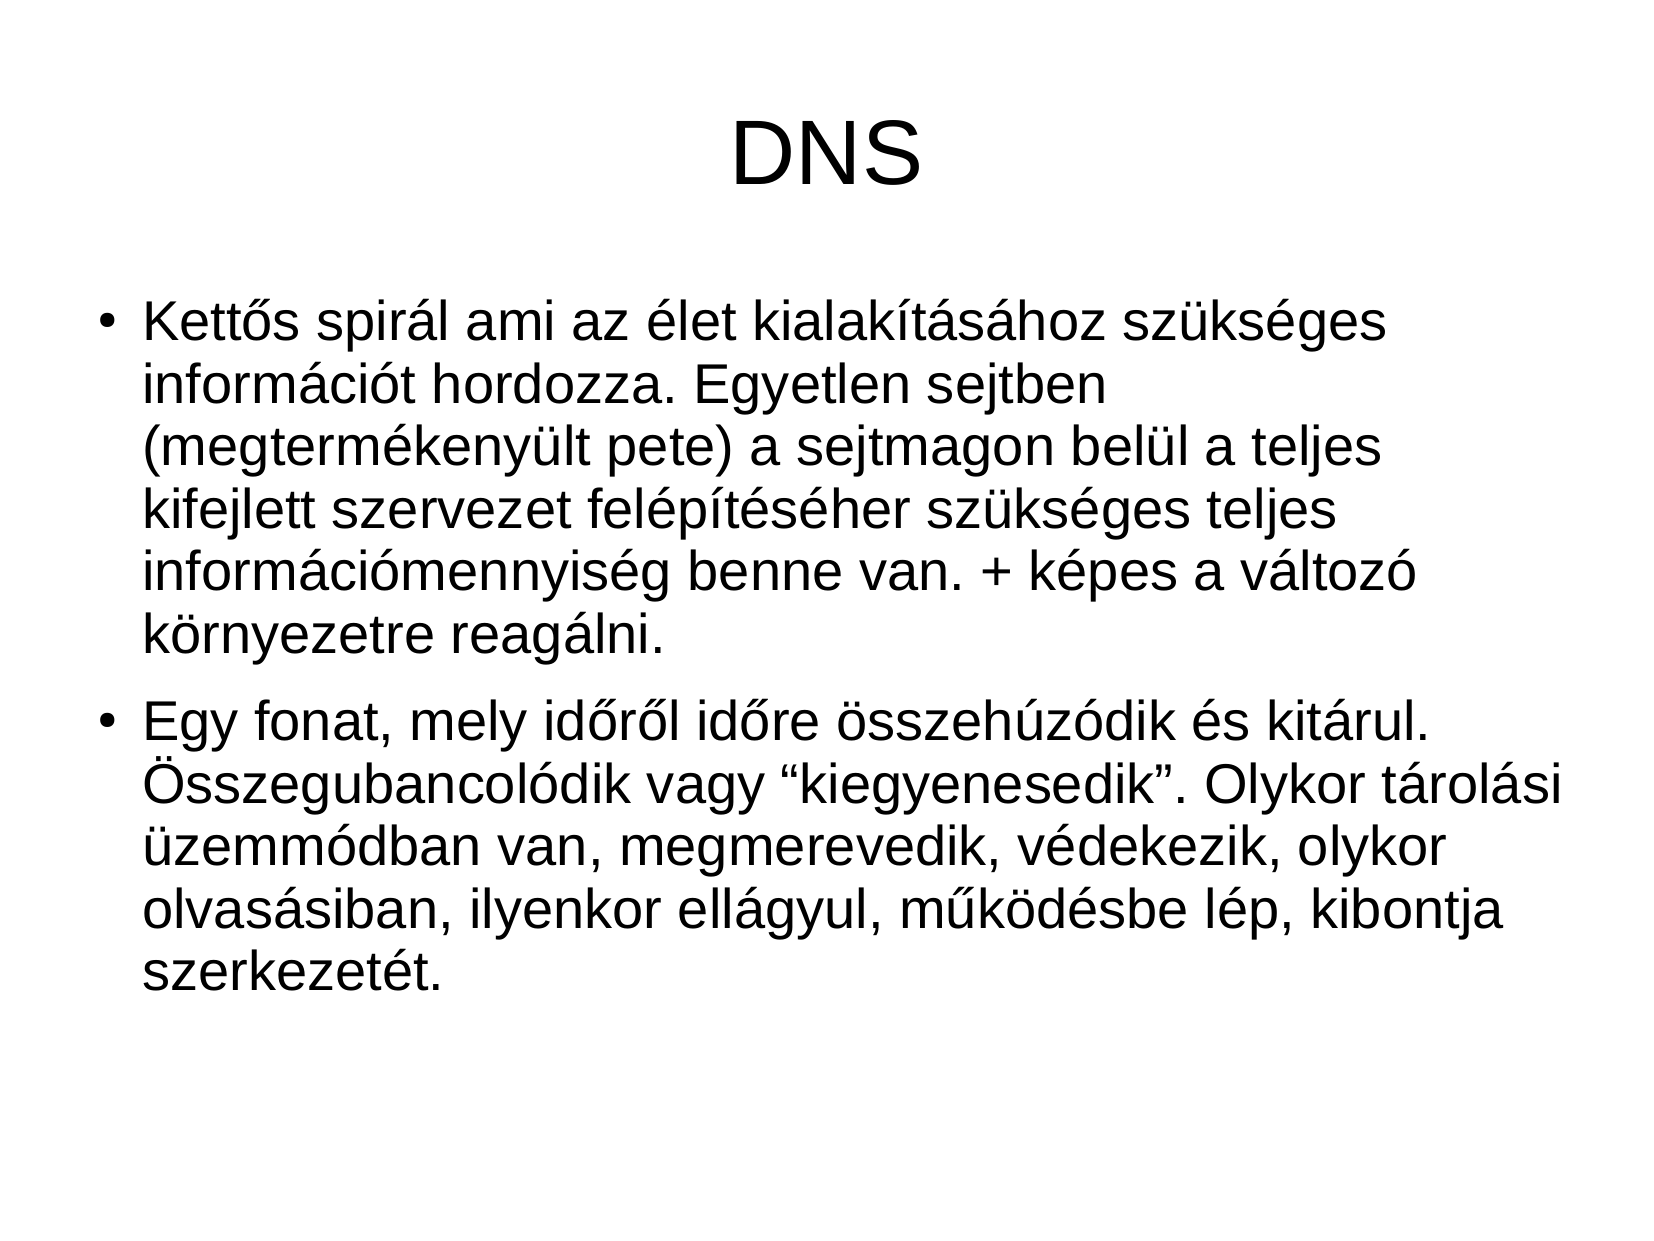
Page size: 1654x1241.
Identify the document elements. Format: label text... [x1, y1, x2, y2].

title DNS [82, 49, 1571, 257]
list Kettős spirál ami az élet kialakításához szükséges információt hordozza. Egyetlen sejtben (megtermékenyült pete) a sejtmagon belül a teljes kifejlett szervezet felépítéséher szükséges teljes információmennyiség benne van. + képes a változó környezetre reagálni. Egy fonat, mely időről időre összehúzódik és kitárul. Összegubancolódik vagy “kiegyenesedik”. Olykor tárolási üzemmódban van, megmerevedik, védekezik, olykor olvasásiban, ilyenkor ellágyul, működésbe lép, kibontja szerkezetét. [82, 290, 1571, 1010]
